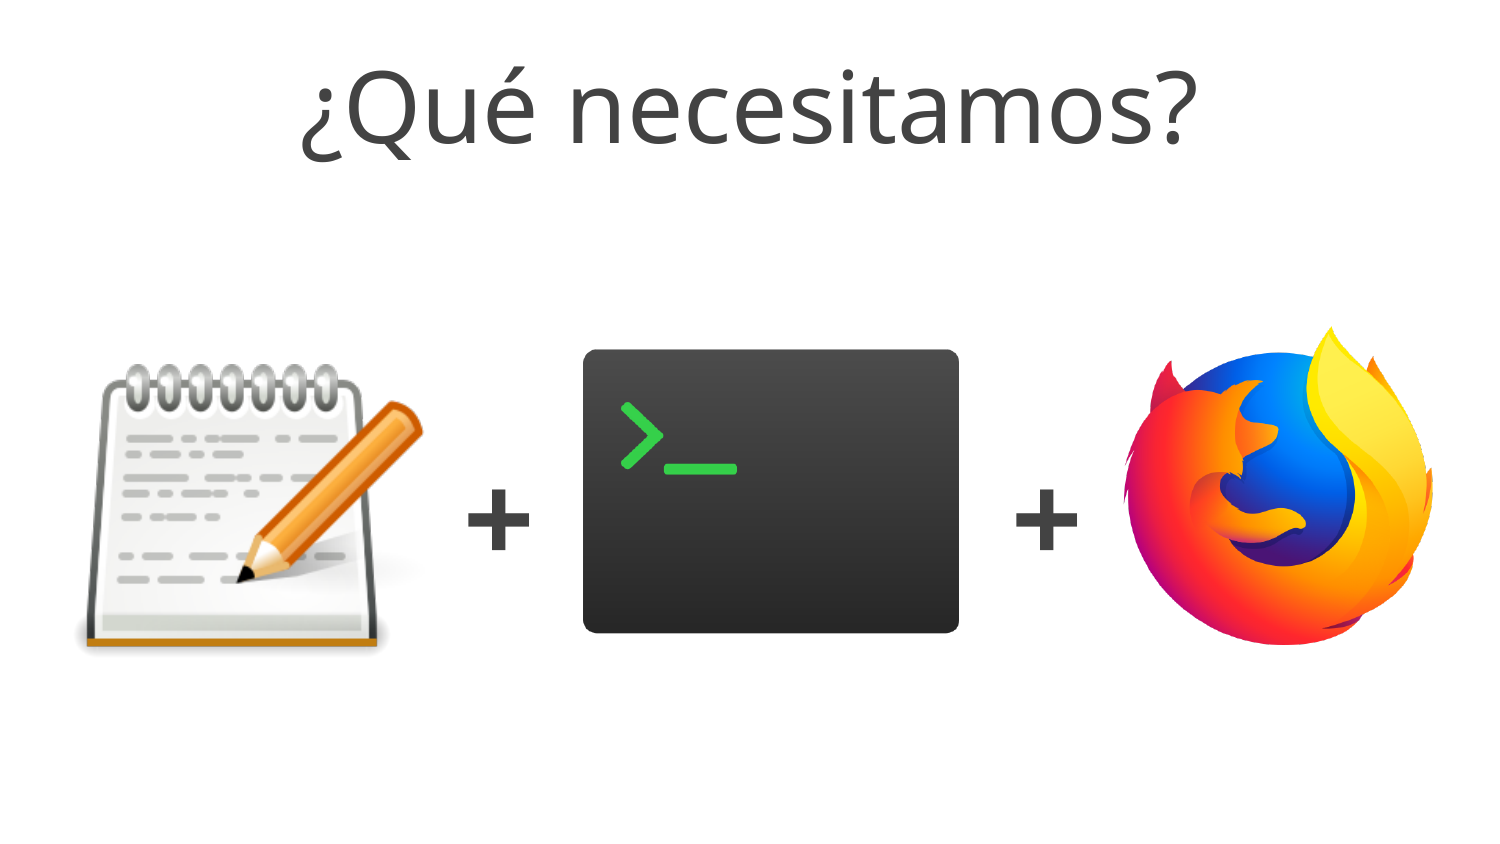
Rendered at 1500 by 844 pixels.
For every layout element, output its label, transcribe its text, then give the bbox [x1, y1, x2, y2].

text_box + [448, 424, 542, 532]
picture [1112, 325, 1444, 657]
picture [56, 302, 432, 678]
picture [583, 303, 959, 679]
text_box + [996, 424, 1089, 532]
text_box ¿Qué necesitamos? [74, 33, 1425, 175]
